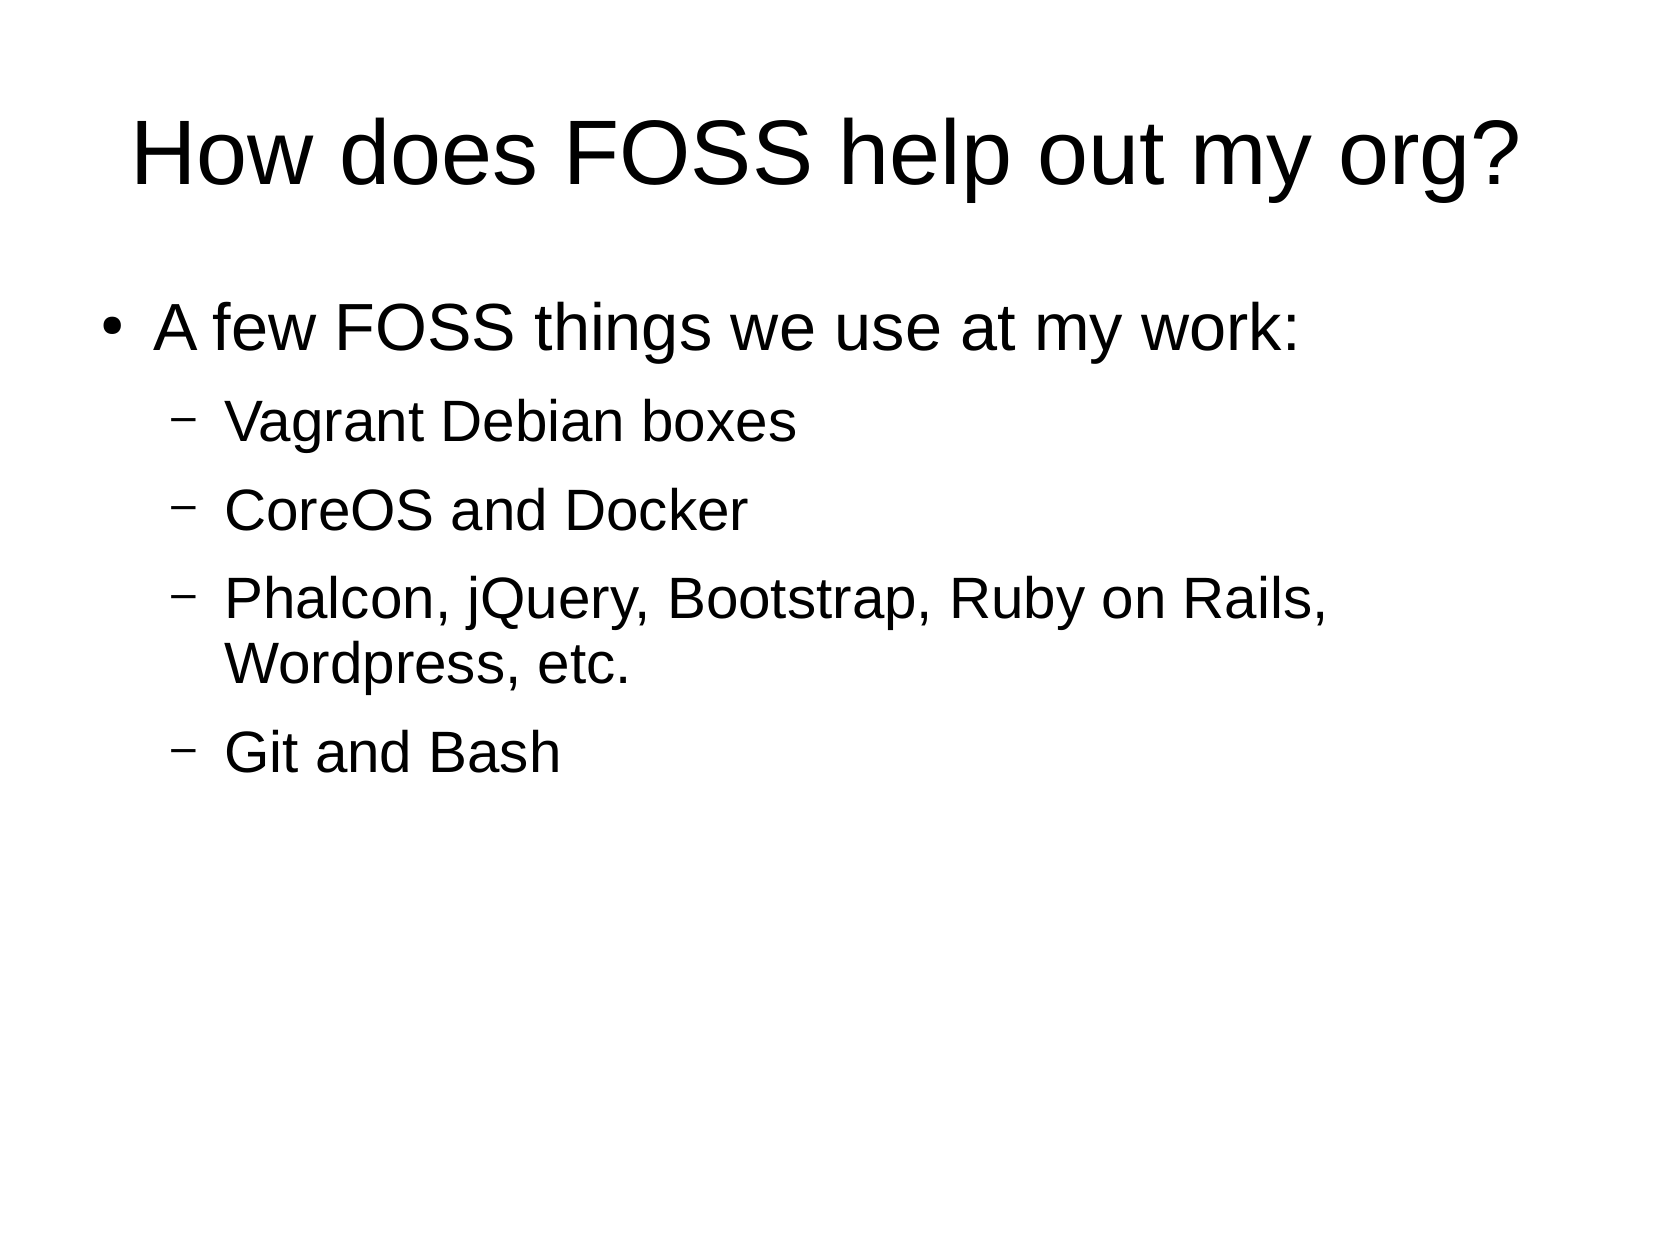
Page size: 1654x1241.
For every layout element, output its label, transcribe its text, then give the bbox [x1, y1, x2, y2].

title How does FOSS help out my org? [82, 49, 1571, 257]
list A few FOSS things we use at my work: Vagrant Debian boxes CoreOS and Docker Phalcon, jQuery, Bootstrap, Ruby on Rails, Wordpress, etc. Git and Bash [82, 290, 1571, 1010]
